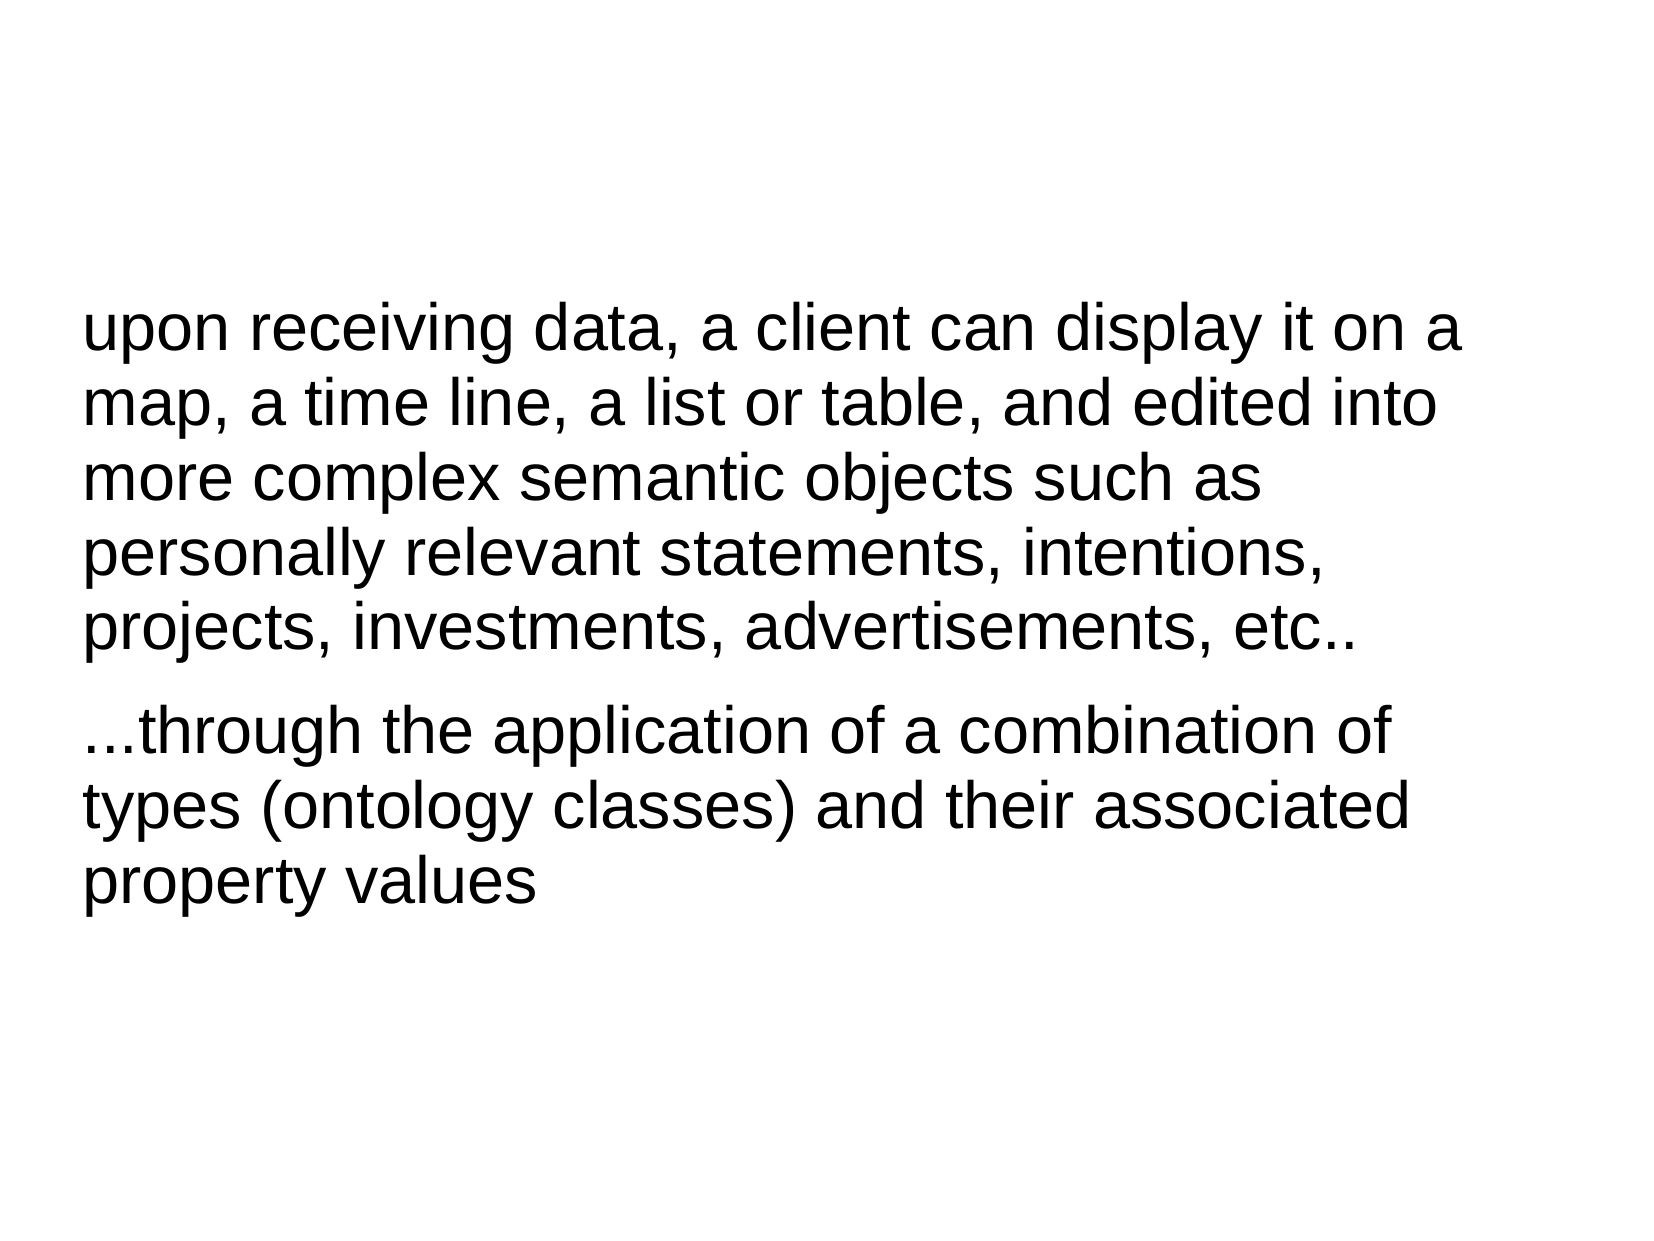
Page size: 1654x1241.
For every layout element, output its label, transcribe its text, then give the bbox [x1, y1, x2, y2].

list upon receiving data, a client can display it on a map, a time line, a list or table, and edited into more complex semantic objects such as personally relevant statements, intentions, projects, investments, advertisements, etc.. ...through the application of a combination of types (ontology classes) and their associated property values [82, 290, 1538, 1010]
